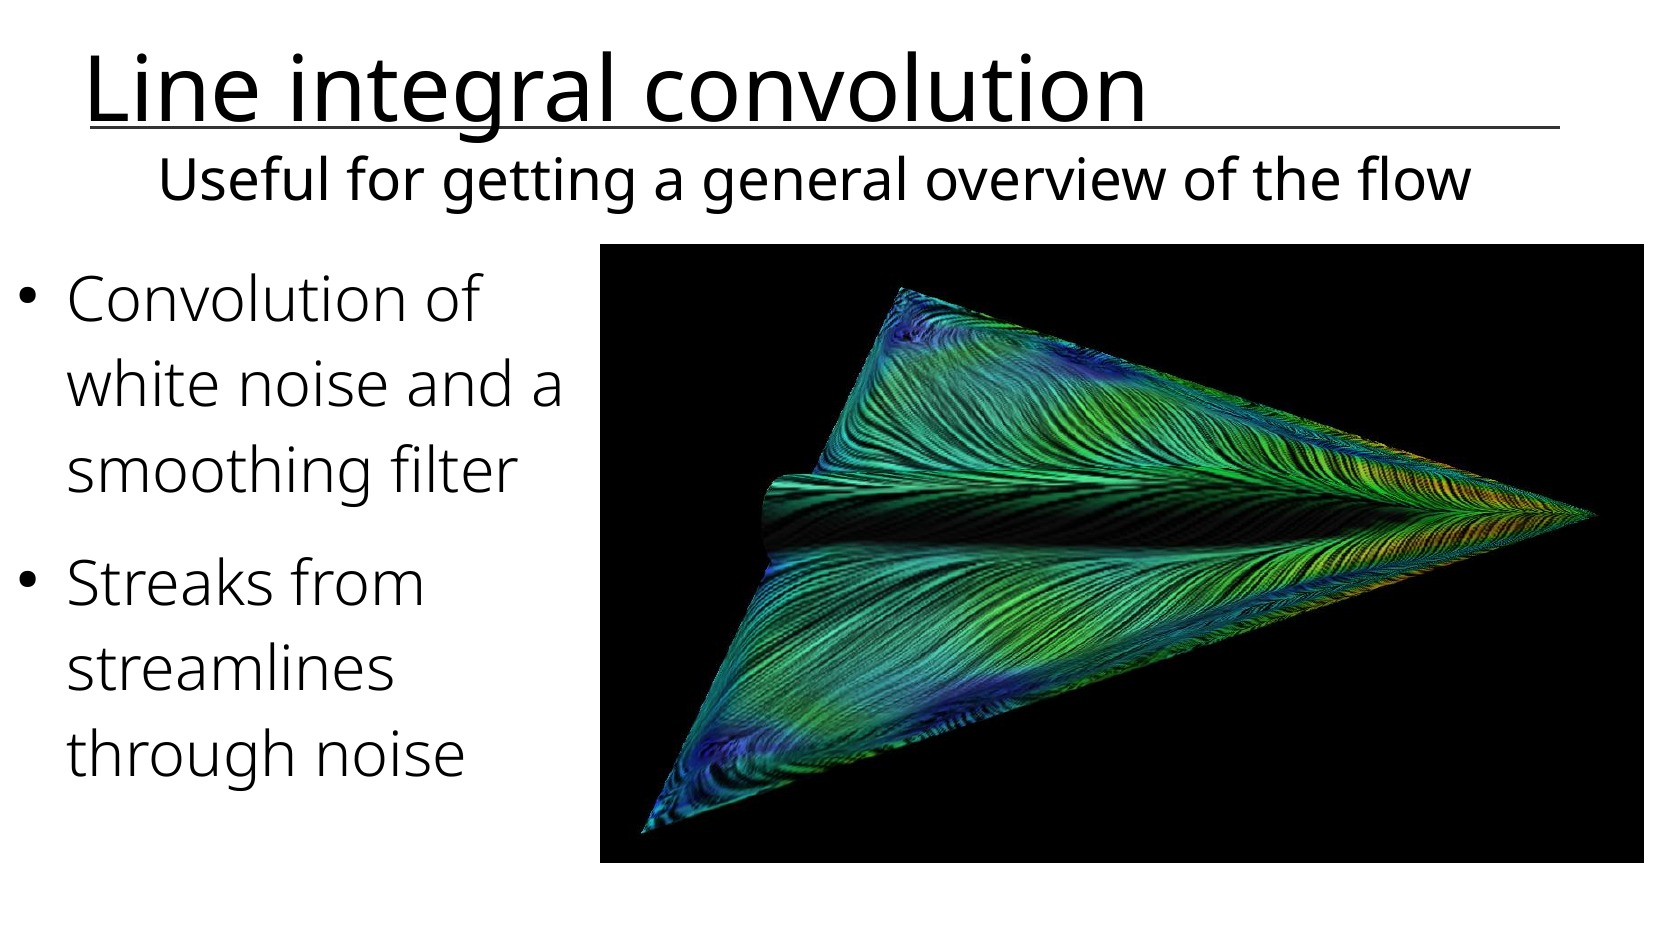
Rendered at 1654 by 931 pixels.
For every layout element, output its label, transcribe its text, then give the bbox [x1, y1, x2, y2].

picture [600, 244, 1644, 863]
title Line integral convolution [82, 32, 1571, 140]
text_box Useful for getting a general overview of the flow [142, 130, 1538, 216]
list Convolution of white noise and a smoothing filter Streaks from streamlines through noise [0, 254, 571, 870]
